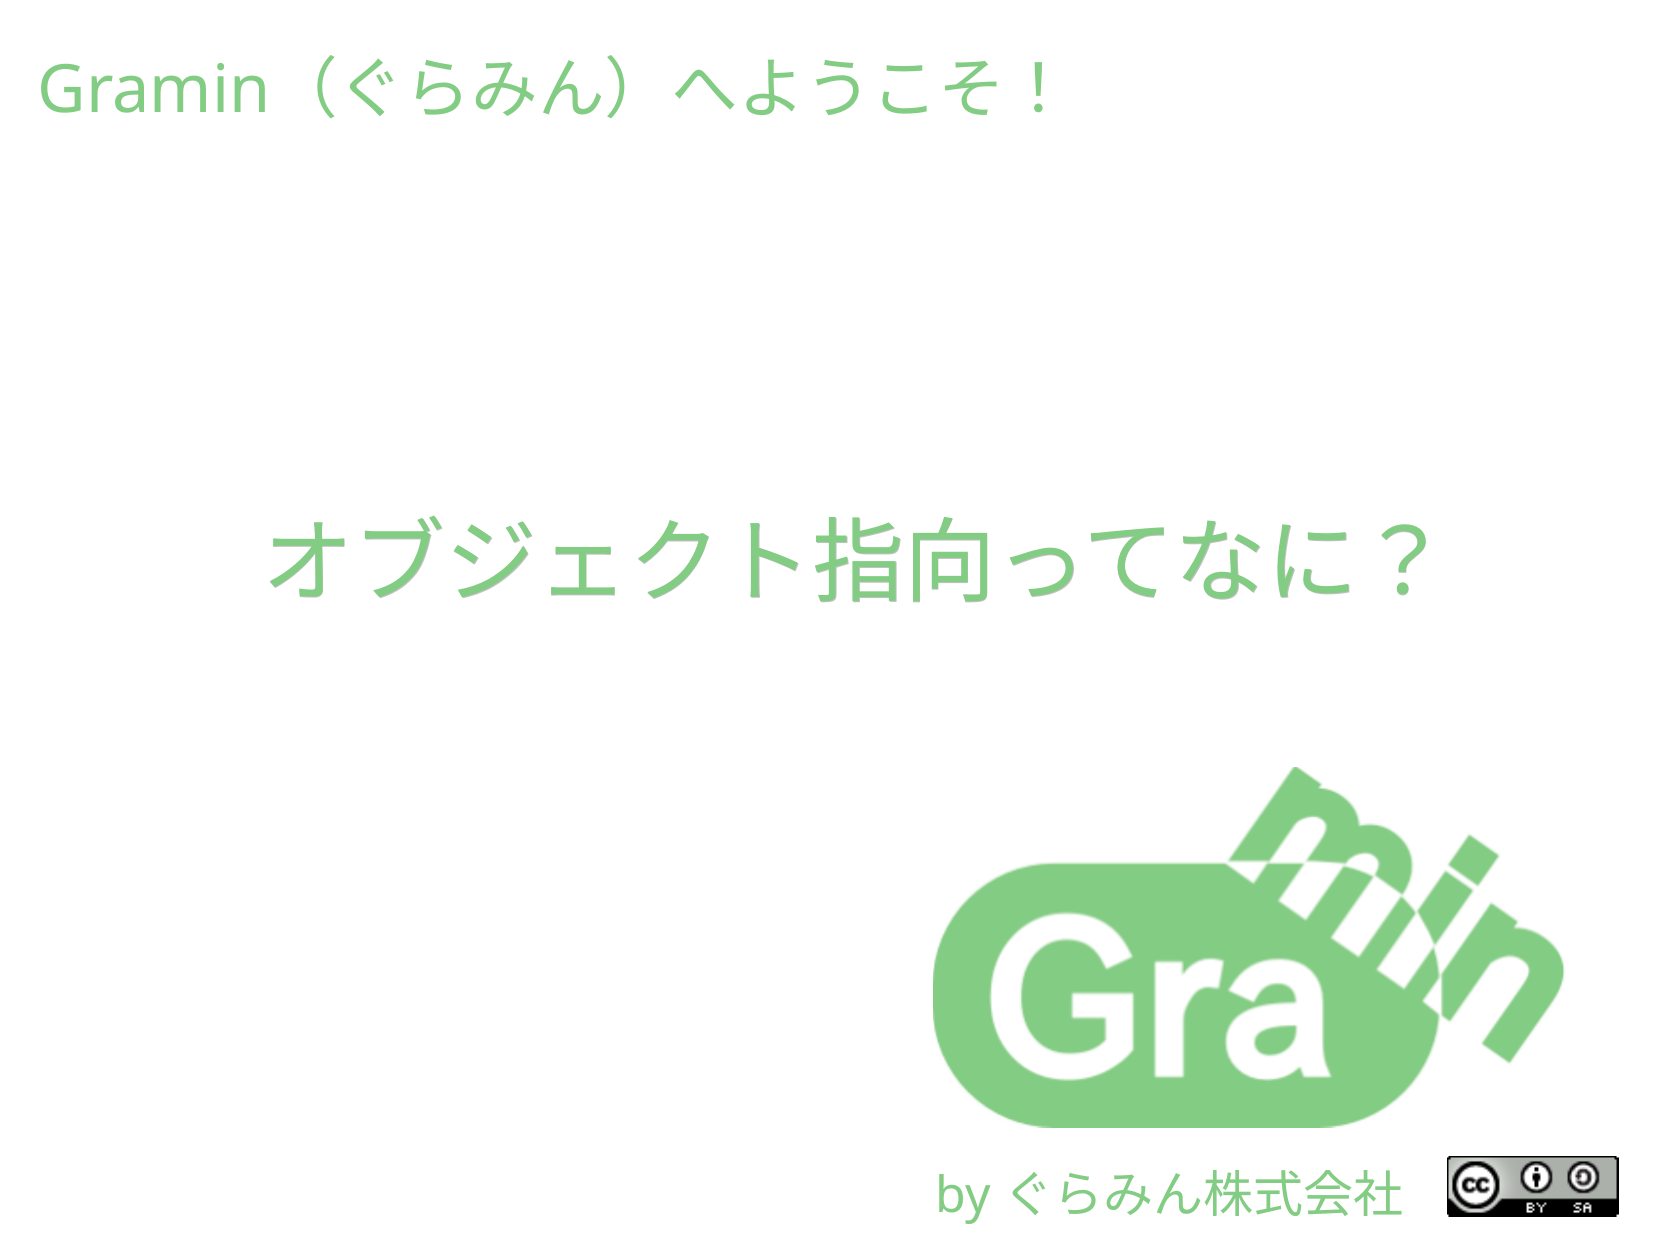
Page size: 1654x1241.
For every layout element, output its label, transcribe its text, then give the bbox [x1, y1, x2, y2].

title by ぐらみん株式会社 [897, 1141, 1441, 1241]
title Gramin（ぐらみん）へようこそ！ [35, 33, 1075, 133]
picture [933, 767, 1577, 1128]
title オブジェクト指向ってなに？ [188, 369, 1524, 741]
picture [1447, 1156, 1619, 1217]
